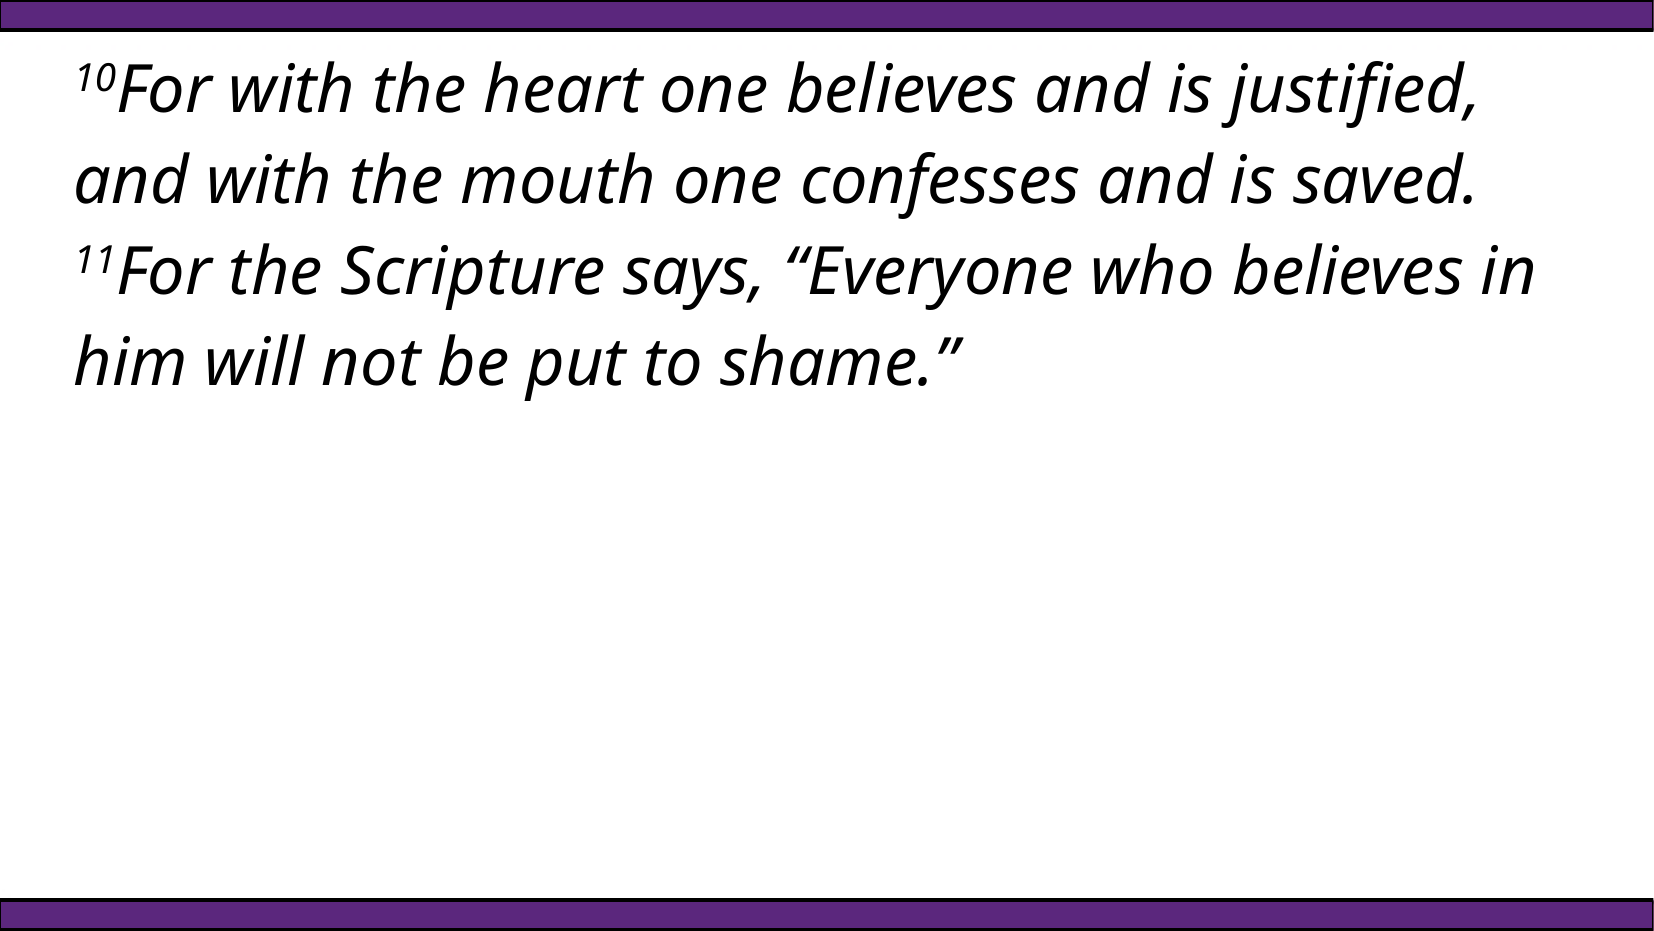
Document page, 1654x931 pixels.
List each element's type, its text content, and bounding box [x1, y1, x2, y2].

text_box [0, 0, 1654, 31]
picture [0, 31, 1654, 900]
text_box 10For with the heart one believes and is justified, and with the mouth one confesses and is saved. 11For the Scripture says, “Everyone who believes in him will not be put to shame.” [58, 34, 1589, 405]
text_box [0, 900, 1654, 931]
